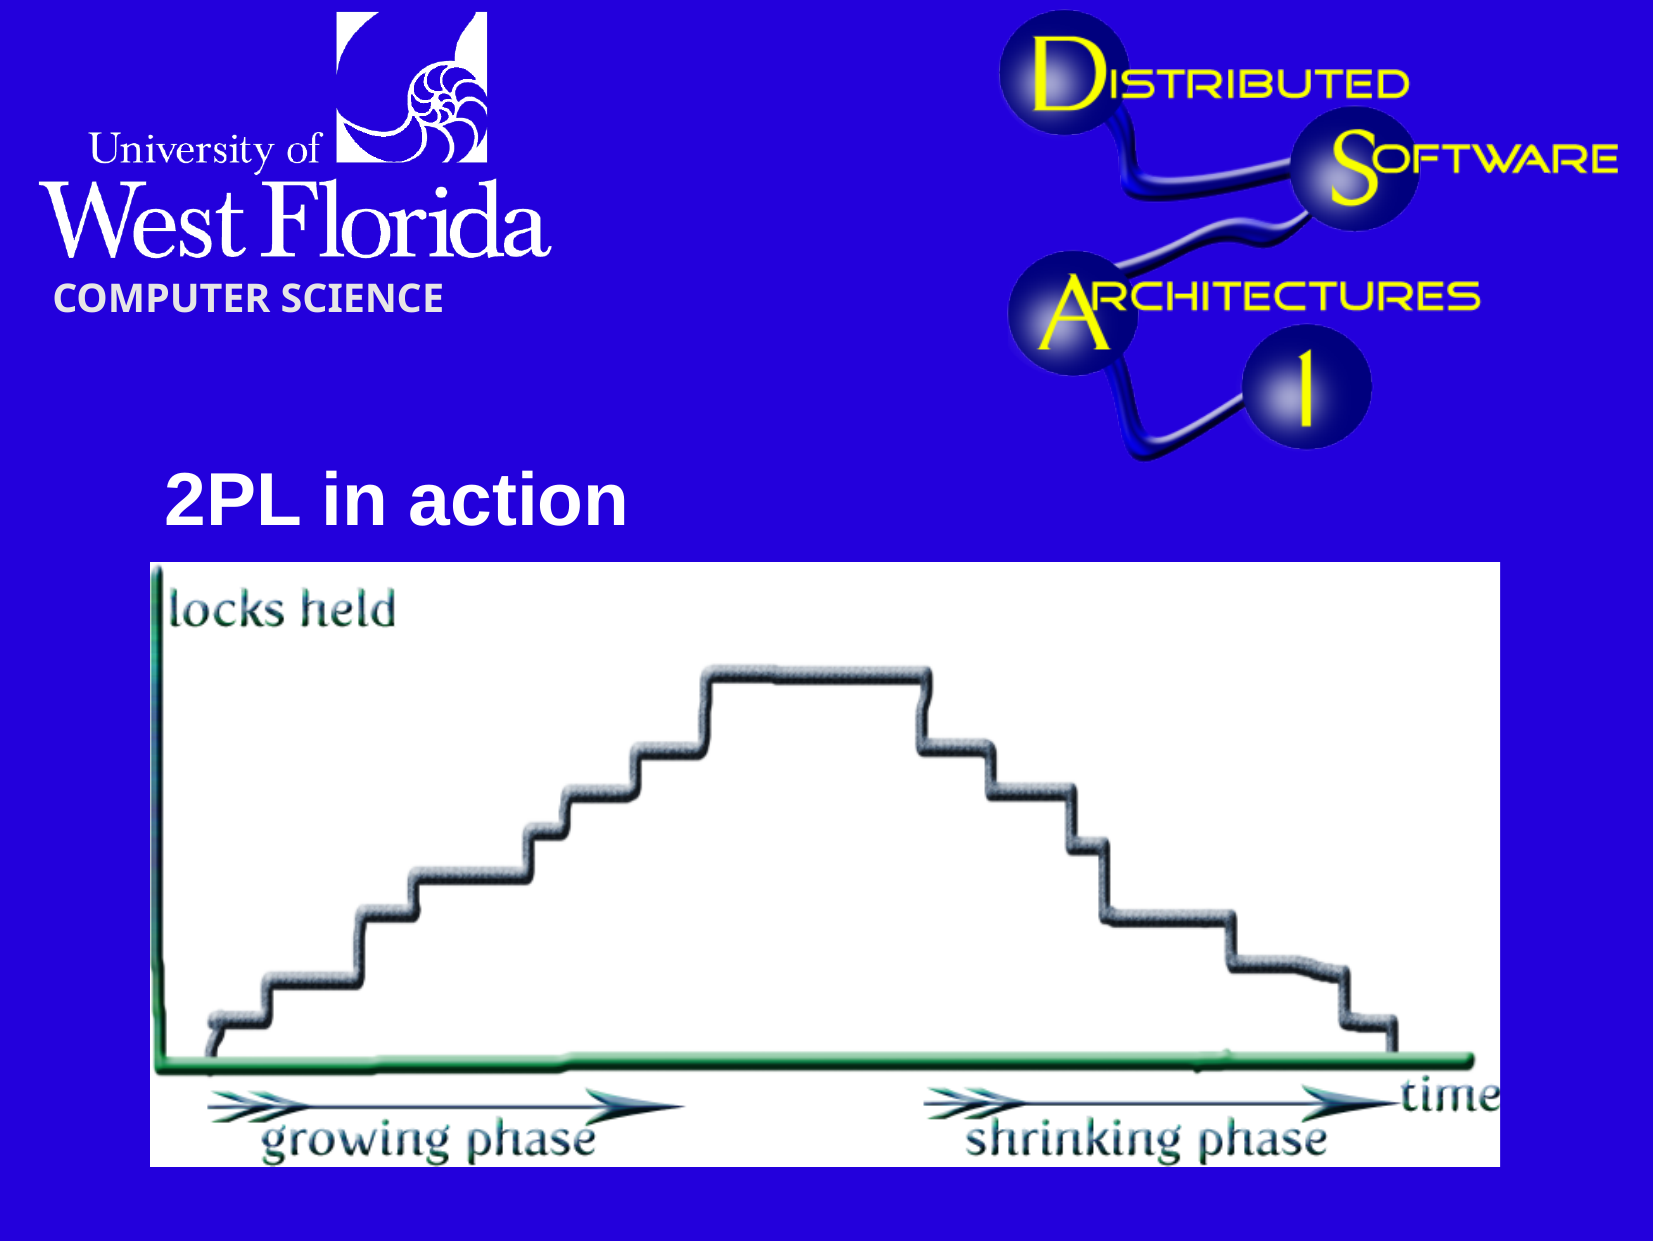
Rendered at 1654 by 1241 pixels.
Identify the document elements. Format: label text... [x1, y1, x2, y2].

picture [910, 0, 1653, 506]
picture [37, 0, 559, 262]
picture [150, 562, 1501, 1167]
text_box 2PL in action [150, 450, 826, 549]
text_box COMPUTER SCIENCE [37, 262, 563, 334]
